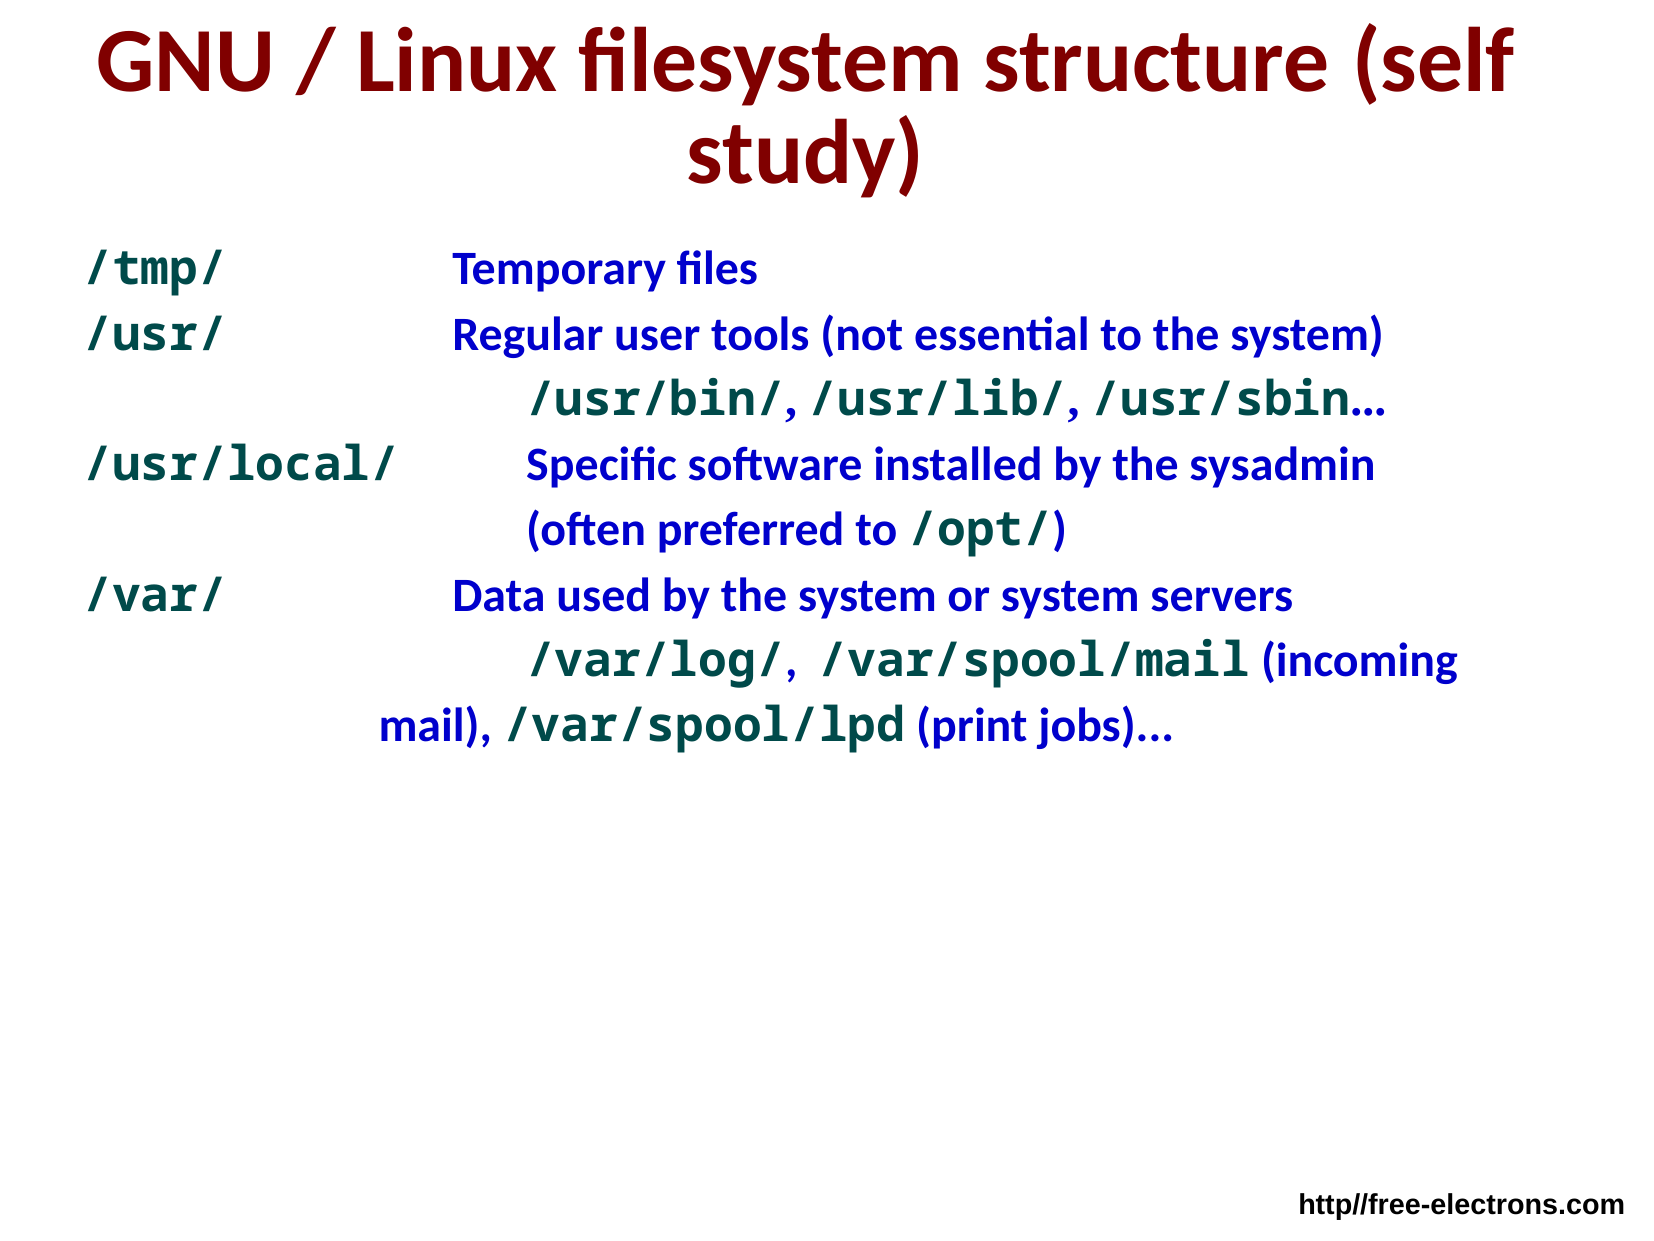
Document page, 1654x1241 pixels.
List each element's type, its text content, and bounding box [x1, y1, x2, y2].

text_box http//free-electrons.com [1275, 1181, 1641, 1241]
list /tmp/ Temporary files /usr/ Regular user tools (not essential to the system) /usr/bin/, /usr/lib/, /usr/sbin... /usr/local/ Specific software installed by the sysadmin (often preferred to /opt/) /var/ Data used by the system or system servers /var/log/, /var/spool/mail (incoming mail), /var/spool/lpd (print jobs)... [60, 233, 1579, 984]
title GNU / Linux filesystem structure (self study) [60, 22, 1551, 207]
